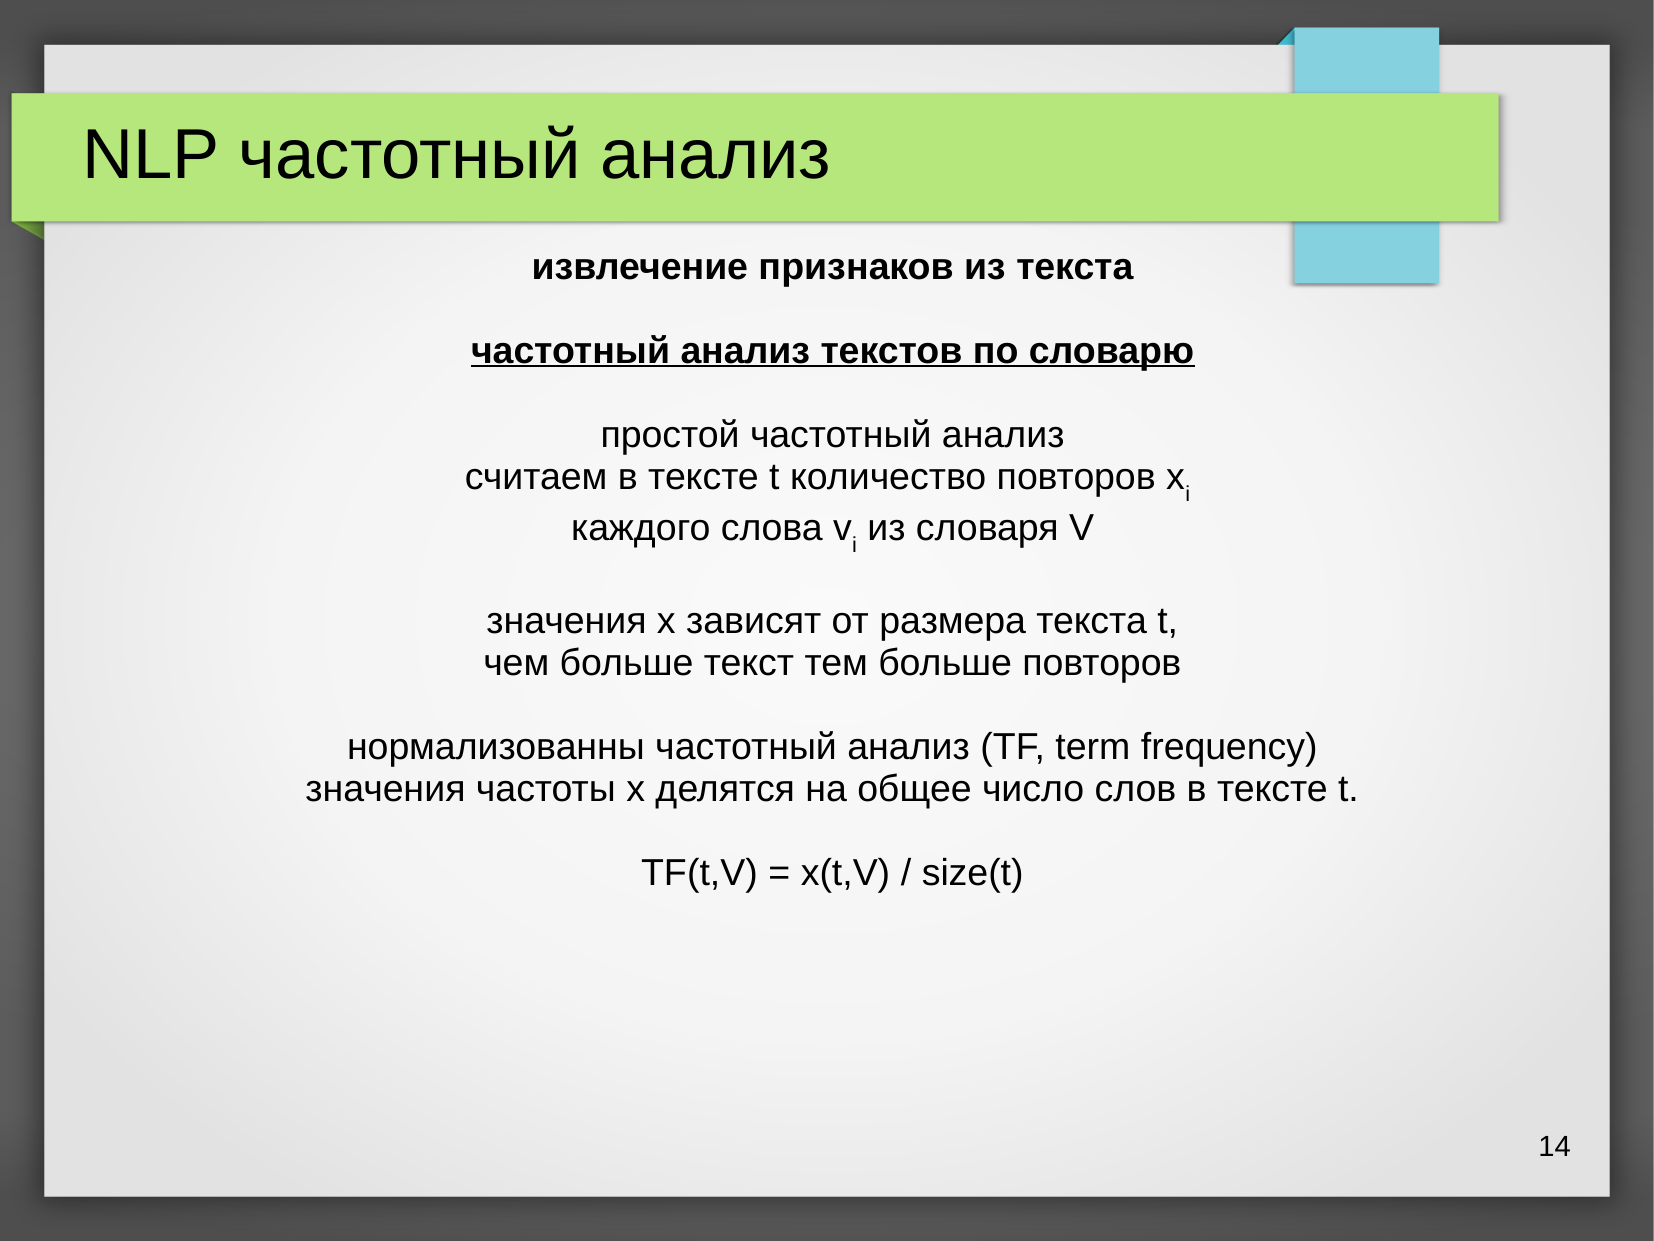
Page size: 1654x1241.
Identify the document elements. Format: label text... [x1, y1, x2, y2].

text_box извлечение признаков из текста частотный анализ текстов по словарю простой частотный анализ считаем в тексте t количество повторов xi каждого слова vi из словаря V значения x зависят от размера текста t, чем больше текст тем больше повторов нормализованны частотный анализ (TF, term frequency) значения частоты x делятся на общее число слов в тексте t. TF(t,V) = x(t,V) / size(t) [188, 245, 1477, 862]
picture [0, 0, 1654, 1241]
title NLP частотный анализ [82, 118, 1406, 189]
